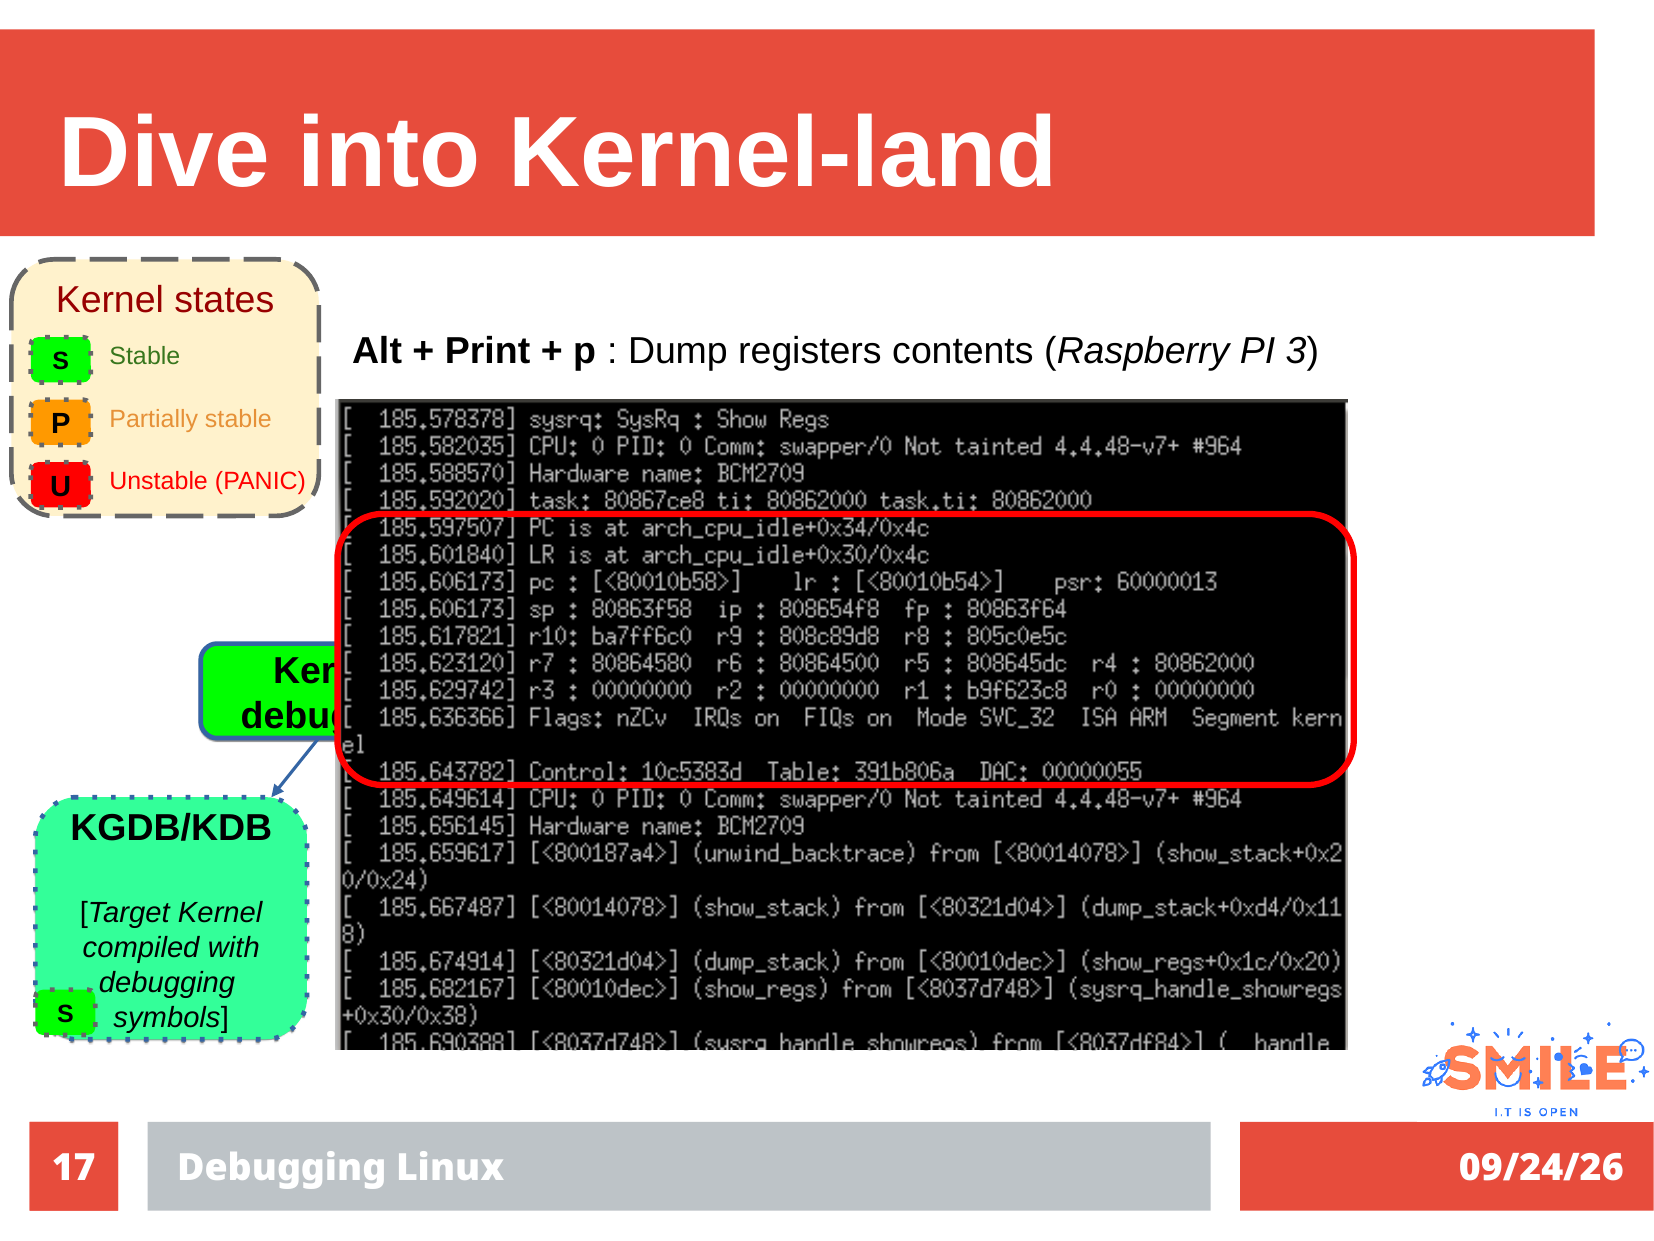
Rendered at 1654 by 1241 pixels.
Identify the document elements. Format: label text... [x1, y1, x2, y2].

text_box Kernel debuggers [200, 643, 334, 739]
text_box KGDB/KDB [Target Kernel compiled with debugging symbols] [35, 797, 307, 1040]
text_box Partially stable [94, 387, 402, 423]
picture [335, 399, 1348, 546]
text_box Dive into Kernel-land [58, 58, 1595, 207]
text_box Kernel states [11, 259, 319, 516]
text_box Unstable (PANIC) [94, 449, 330, 486]
text_box U [30, 462, 91, 508]
text_box P [30, 399, 91, 445]
picture [1417, 1019, 1653, 1122]
text_box Stable [94, 324, 225, 361]
picture [341, 518, 1348, 781]
text_box Alt + Print + p : Dump registers contents (Raspberry PI 3) [329, 311, 1342, 383]
text_box S [30, 337, 91, 383]
picture [335, 753, 1348, 1050]
text_box S [35, 989, 96, 1036]
